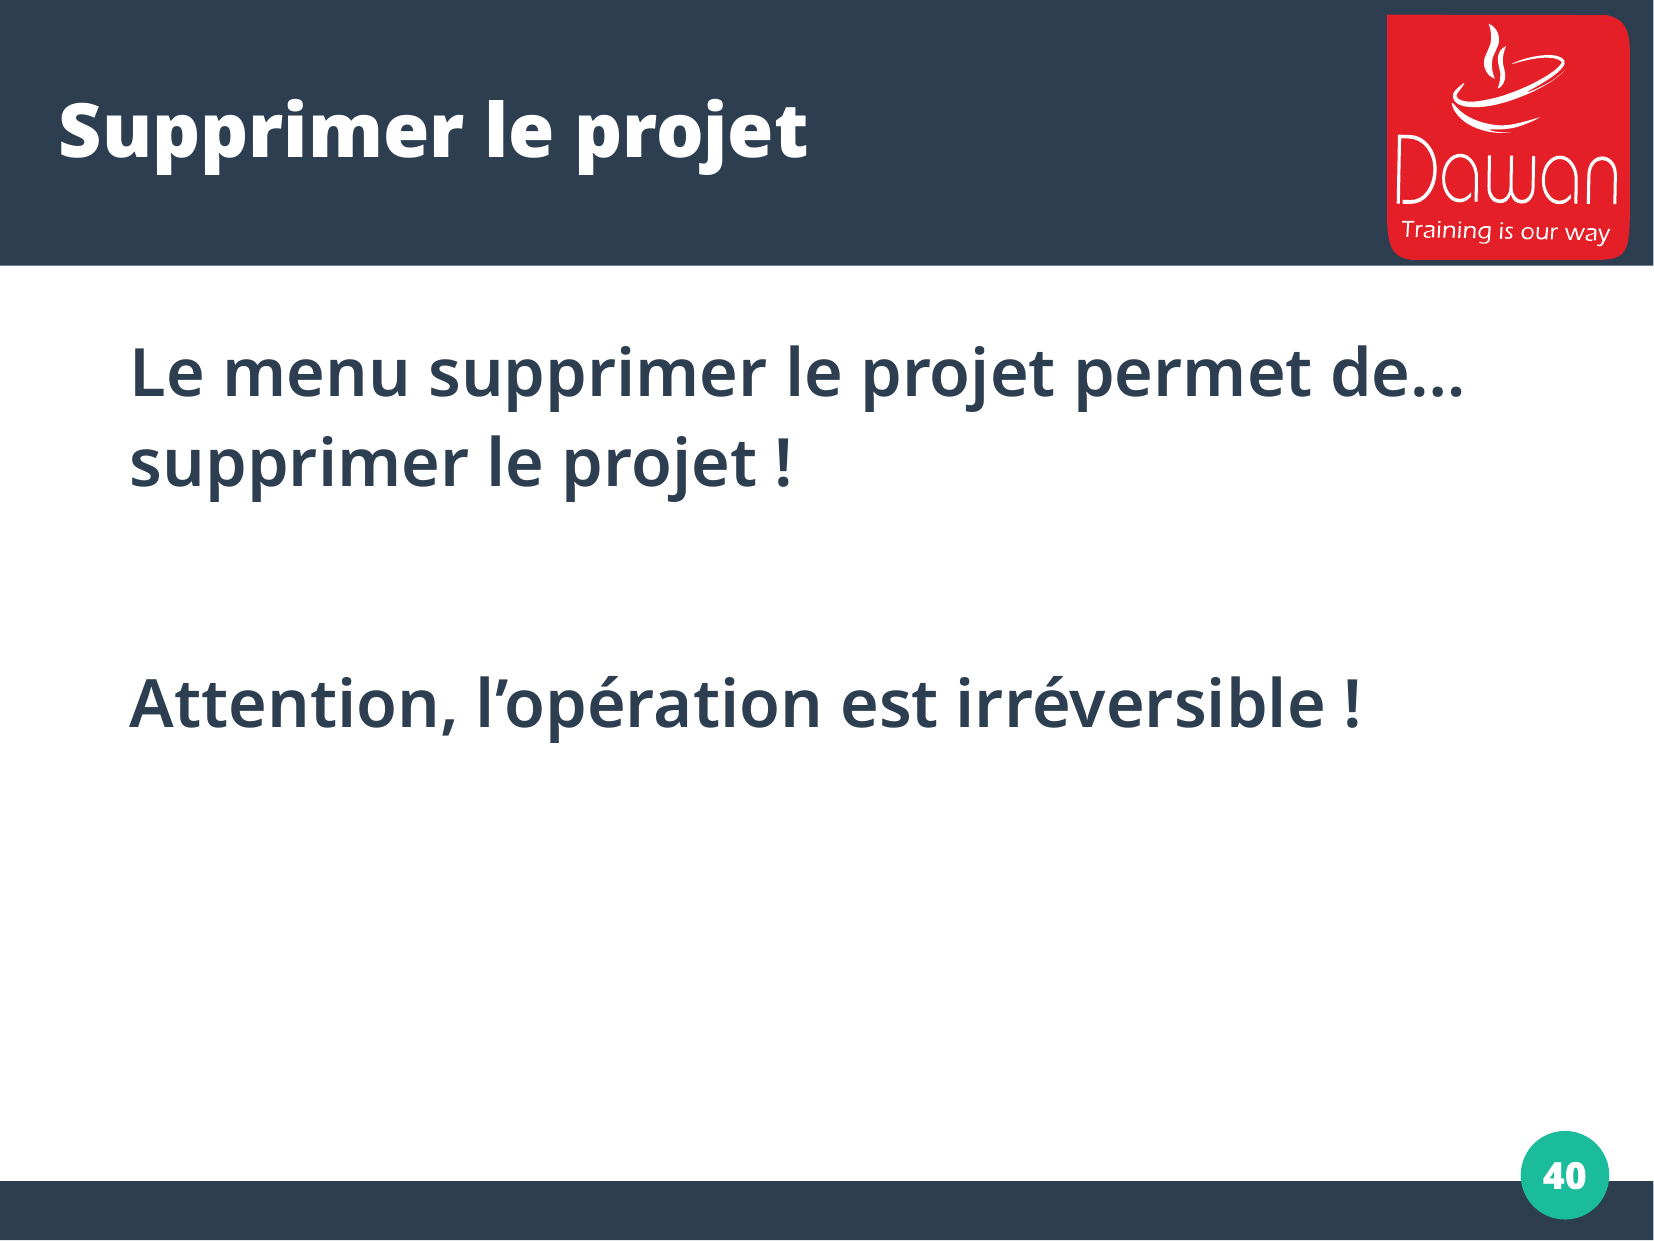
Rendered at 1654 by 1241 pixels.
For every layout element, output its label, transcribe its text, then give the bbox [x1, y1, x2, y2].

title Supprimer le projet [59, 49, 1387, 207]
picture [1387, 14, 1630, 260]
list Le menu supprimer le projet permet de… supprimer le projet ! Attention, l’opération est irréversible ! [59, 324, 1595, 1152]
